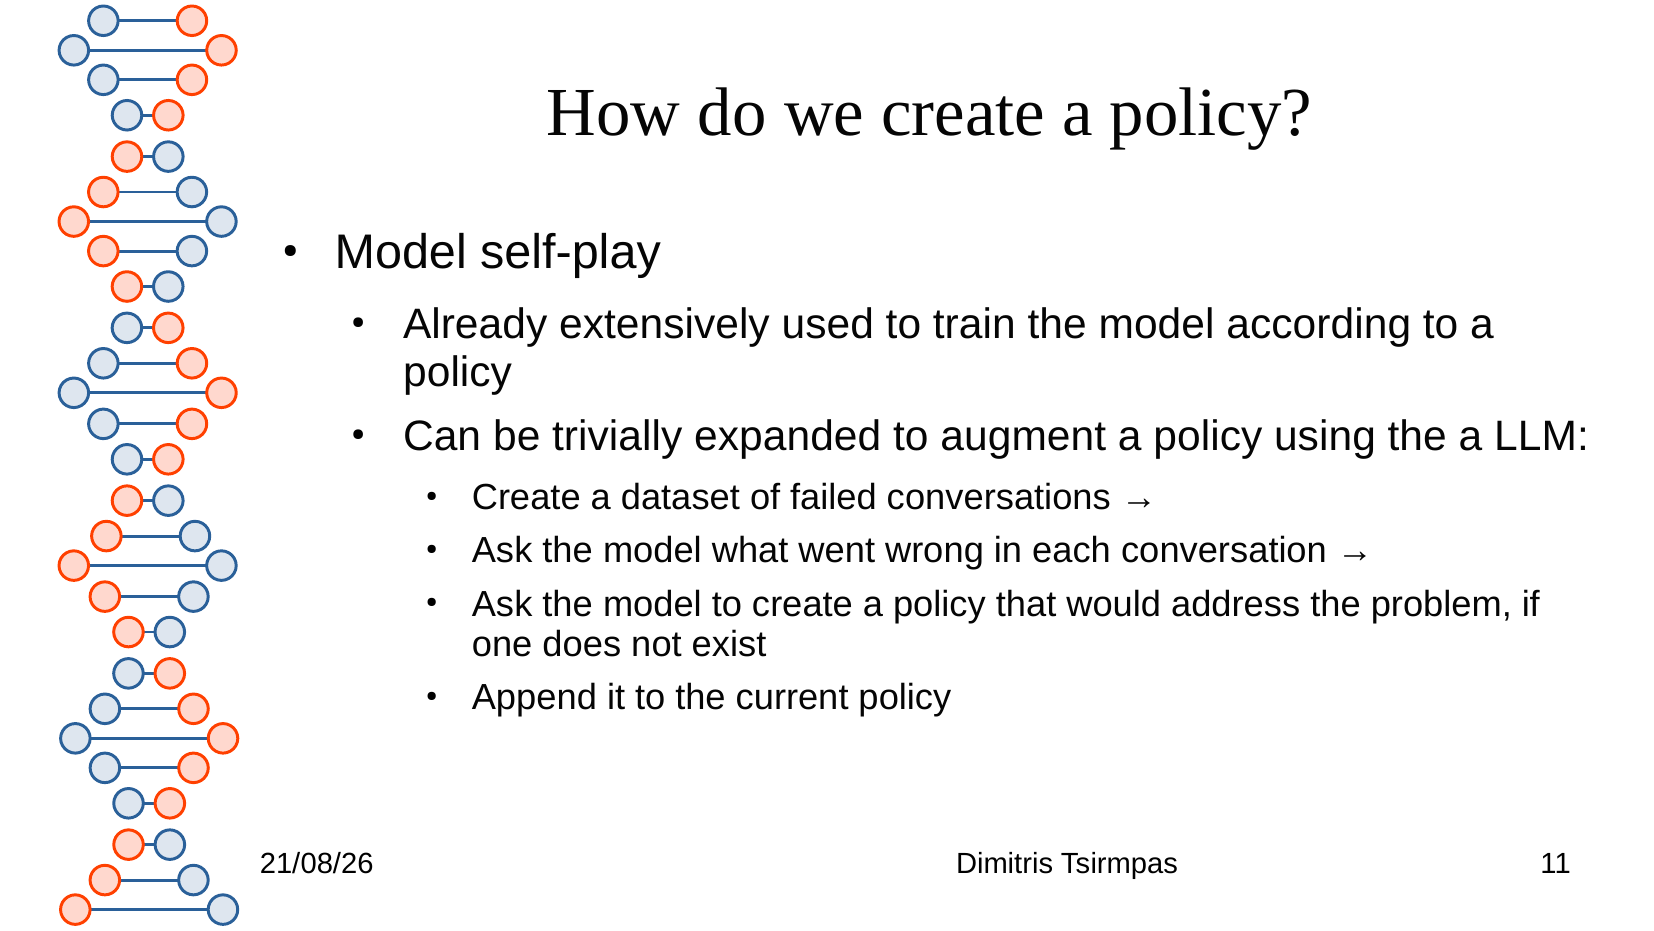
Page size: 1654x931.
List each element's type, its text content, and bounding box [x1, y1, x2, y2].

list Model self-play Already extensively used to train the model according to a policy Can be trivially expanded to augment a policy using the a LLM: Create a dataset of failed conversations → Ask the model what went wrong in each conversation → Ask the model to create a policy that would address the problem, if one does not exist Append it to the current policy [265, 224, 1595, 764]
title How do we create a policy? [265, 35, 1595, 189]
